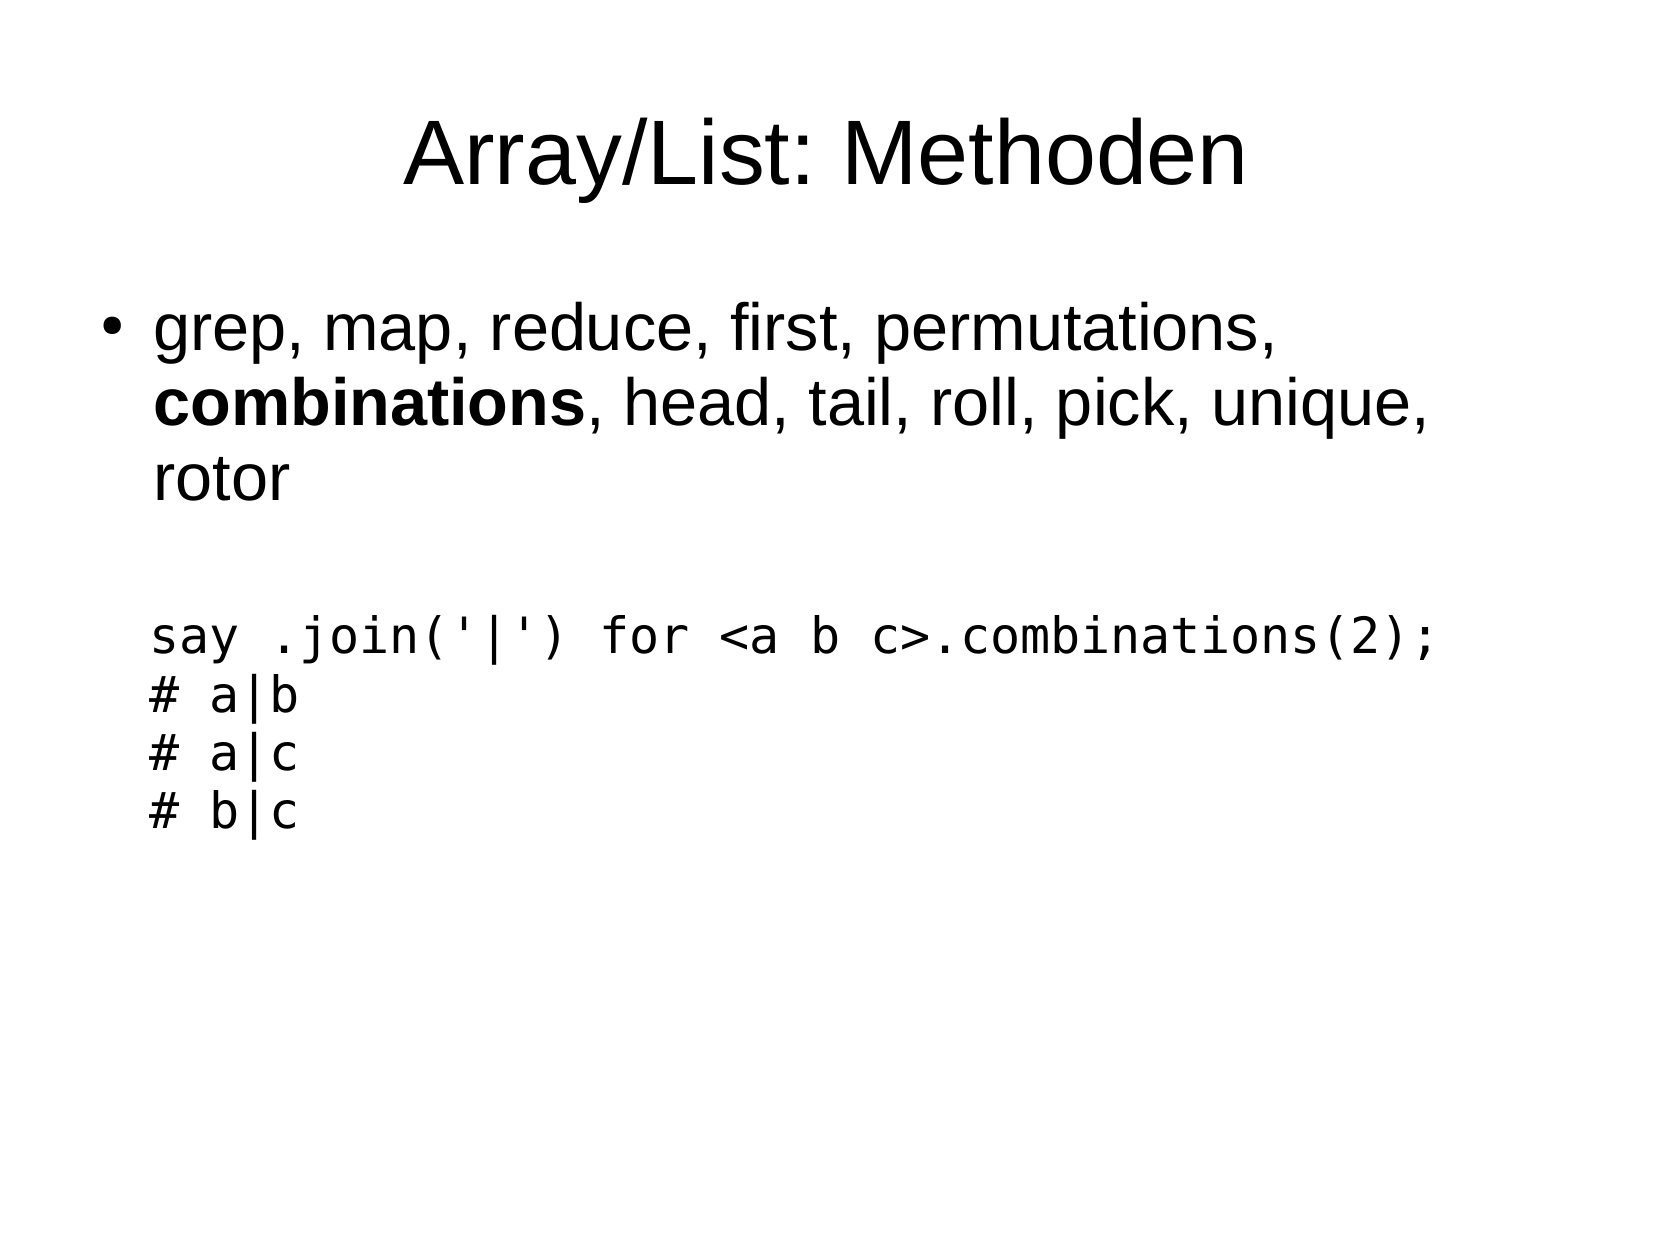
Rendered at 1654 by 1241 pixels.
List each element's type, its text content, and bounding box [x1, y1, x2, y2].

title Array/List: Methoden [82, 49, 1571, 257]
text_box say .join('|') for <a b c>.combinations(2); # a|b # a|c # b|c [135, 600, 1501, 848]
list grep, map, reduce, first, permutations, combinations, head, tail, roll, pick, unique, rotor [82, 290, 1571, 1010]
